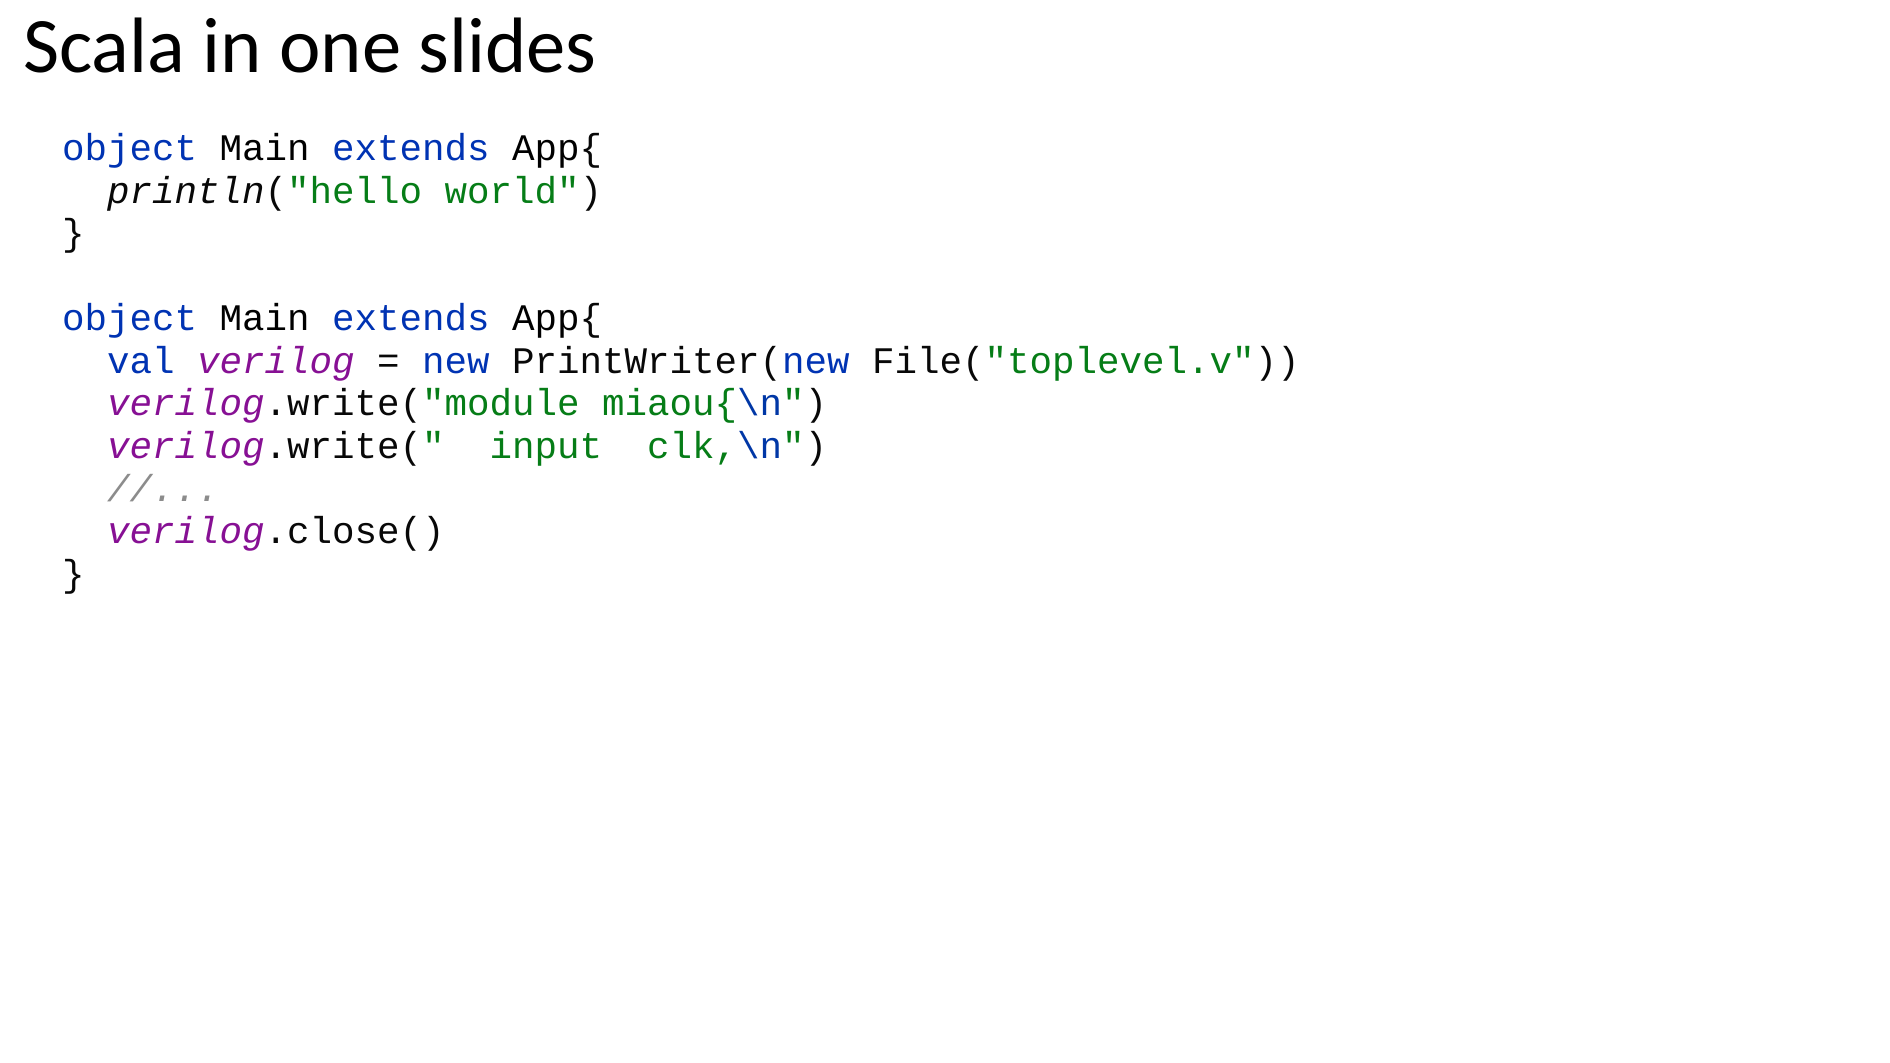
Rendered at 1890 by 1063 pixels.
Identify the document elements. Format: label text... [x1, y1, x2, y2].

title Scala in one slides [23, 0, 1725, 142]
text_box object Main extends App{ println("hello world") } object Main extends App{ val verilog = new PrintWriter(new File("toplevel.v")) verilog.write("module miaou{\n") verilog.write(" input clk,\n") //... verilog.close() } [47, 122, 1369, 1063]
